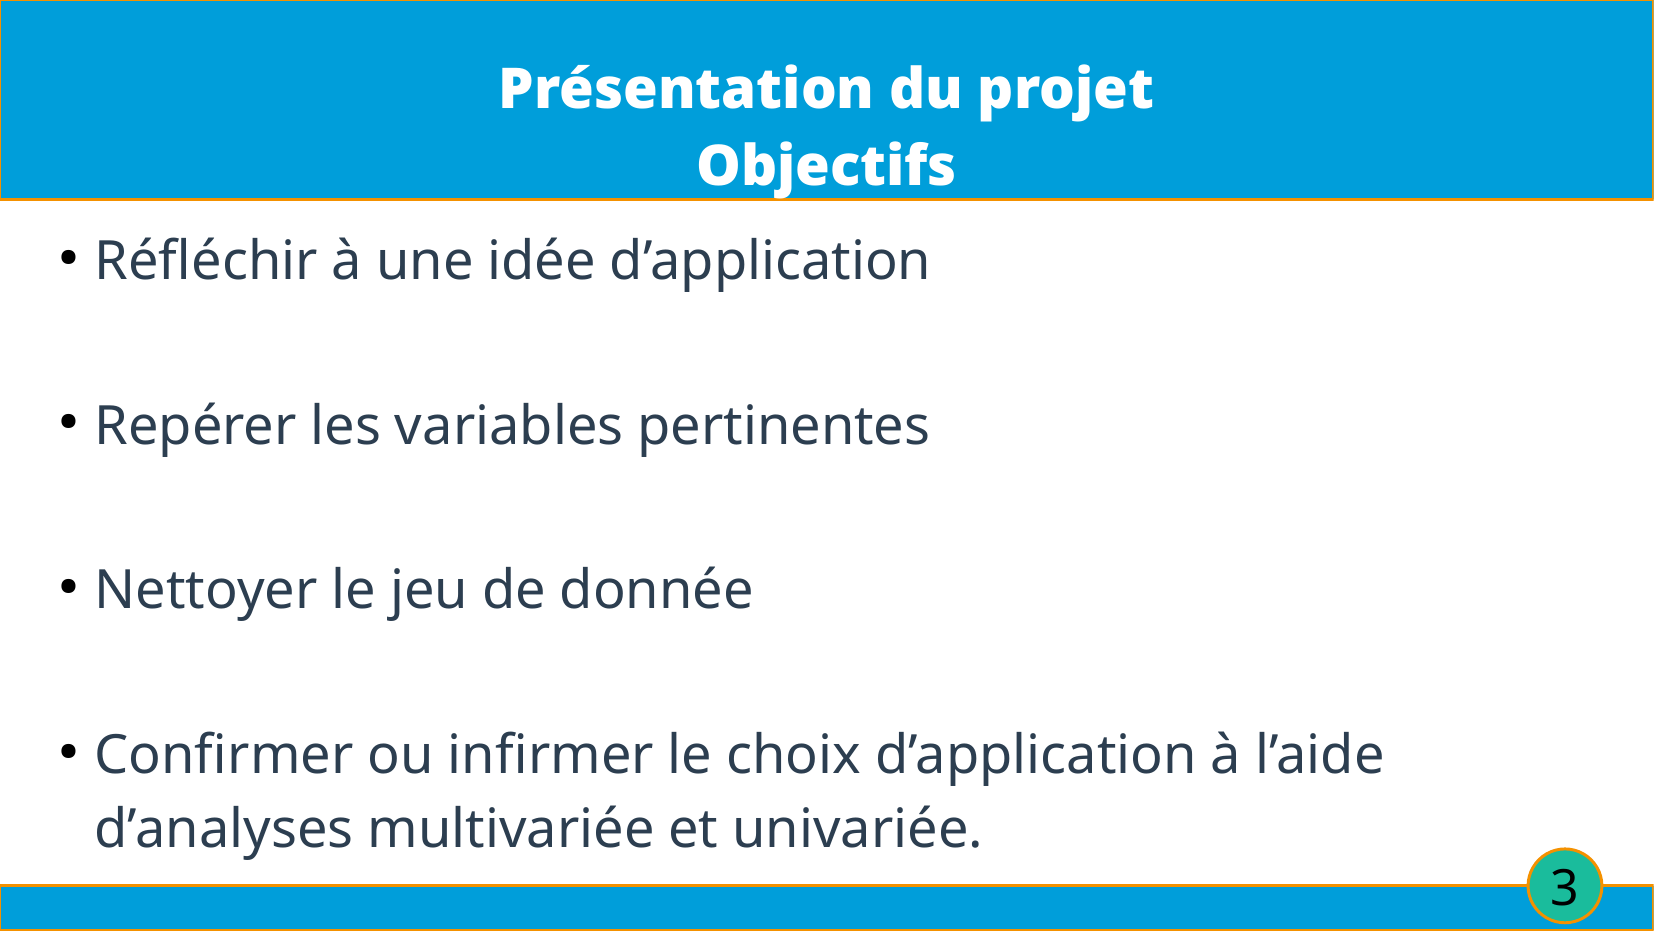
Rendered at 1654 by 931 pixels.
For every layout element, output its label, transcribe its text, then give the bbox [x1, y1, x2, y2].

title Présentation du projet Objectifs [88, 22, 1565, 229]
subtitle Réfléchir à une idée d’application Repérer les variables pertinentes Nettoyer le jeu de donnée Confirmer ou infirmer le choix d’application à l’aide d’analyses multivariée et univariée. [59, 221, 1536, 886]
